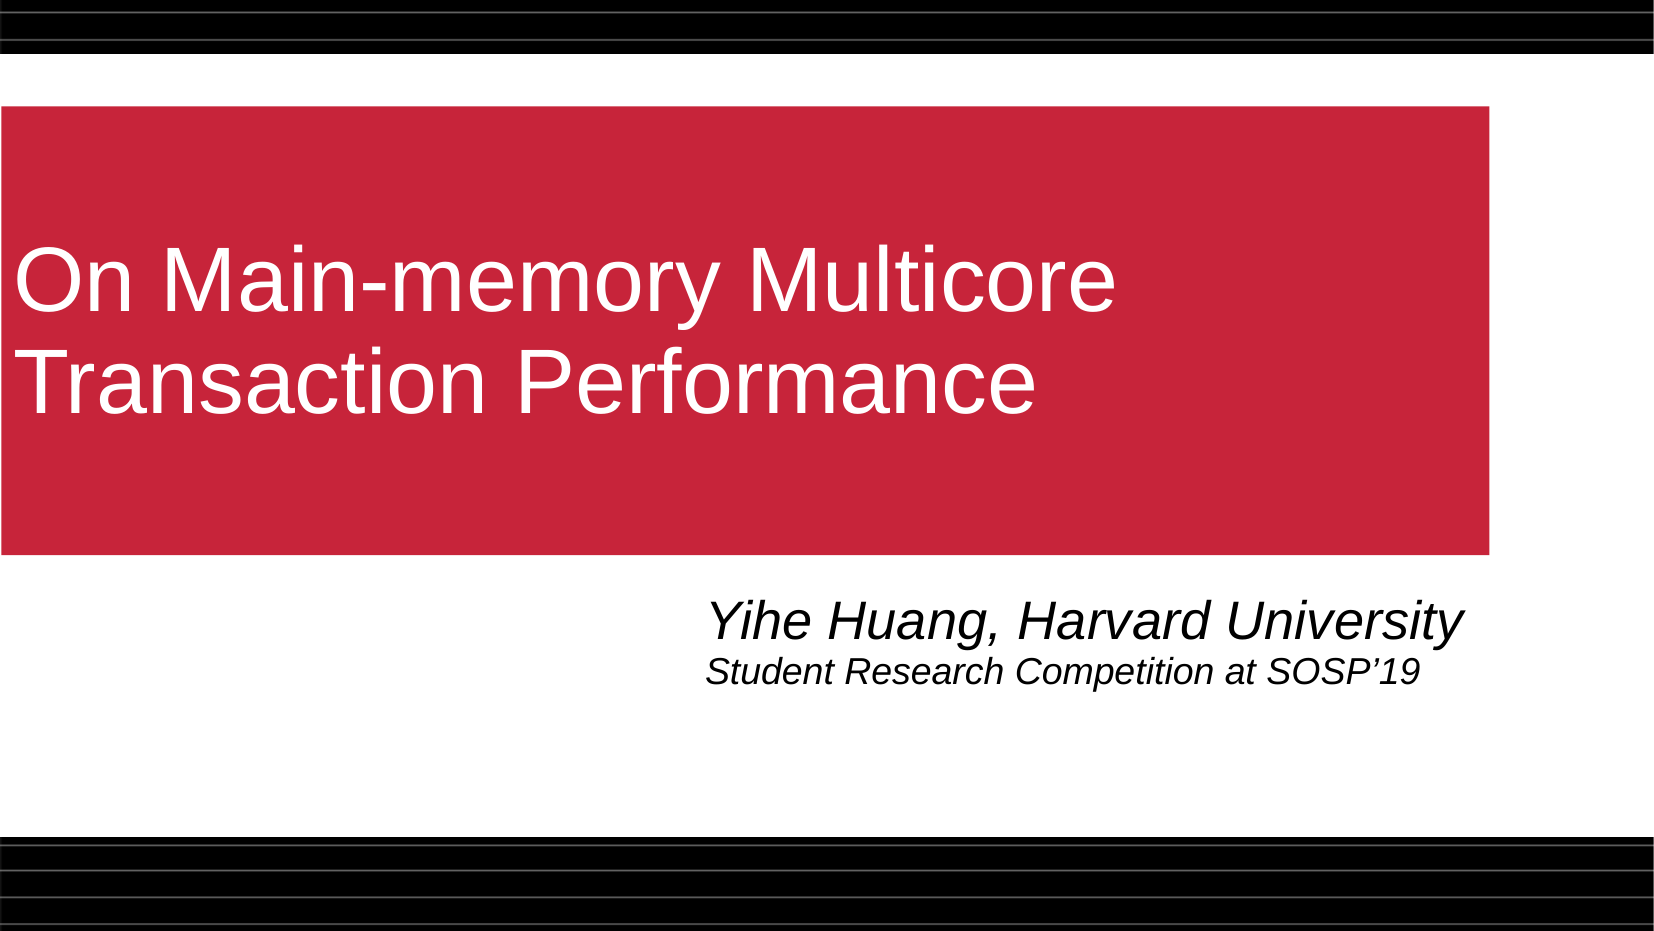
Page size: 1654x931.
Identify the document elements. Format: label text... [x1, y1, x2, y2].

picture [0, 0, 1654, 54]
picture [0, 837, 1654, 931]
title On Main-memory Multicore Transaction Performance [1, 106, 1490, 556]
subtitle Yihe Huang, Harvard University Student Research Competition at SOSP’19 [705, 590, 1489, 804]
